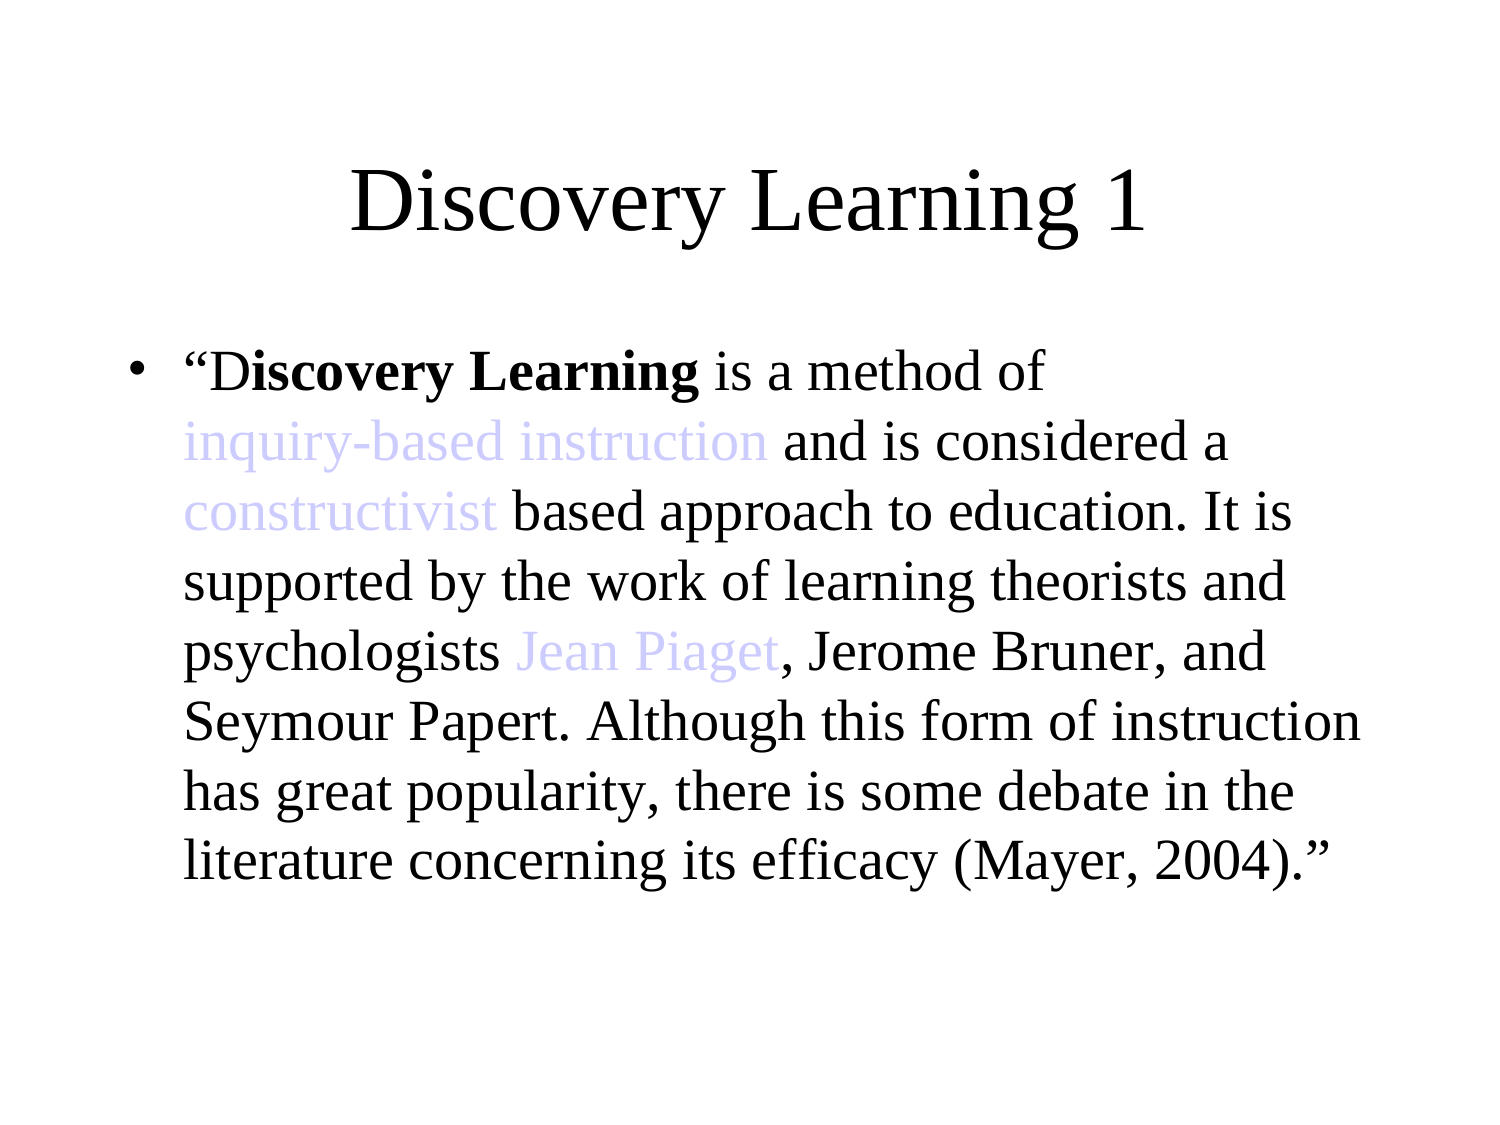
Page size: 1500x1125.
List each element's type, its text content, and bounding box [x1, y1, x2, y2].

title Discovery Learning 1 [112, 99, 1388, 288]
list “Discovery Learning is a method of inquiry-based instruction and is considered a constructivist based approach to education. It is supported by the work of learning theorists and psychologists Jean Piaget, Jerome Bruner, and Seymour Papert. Although this form of instruction has great popularity, there is some debate in the literature concerning its efficacy (Mayer, 2004).” [112, 324, 1388, 1000]
